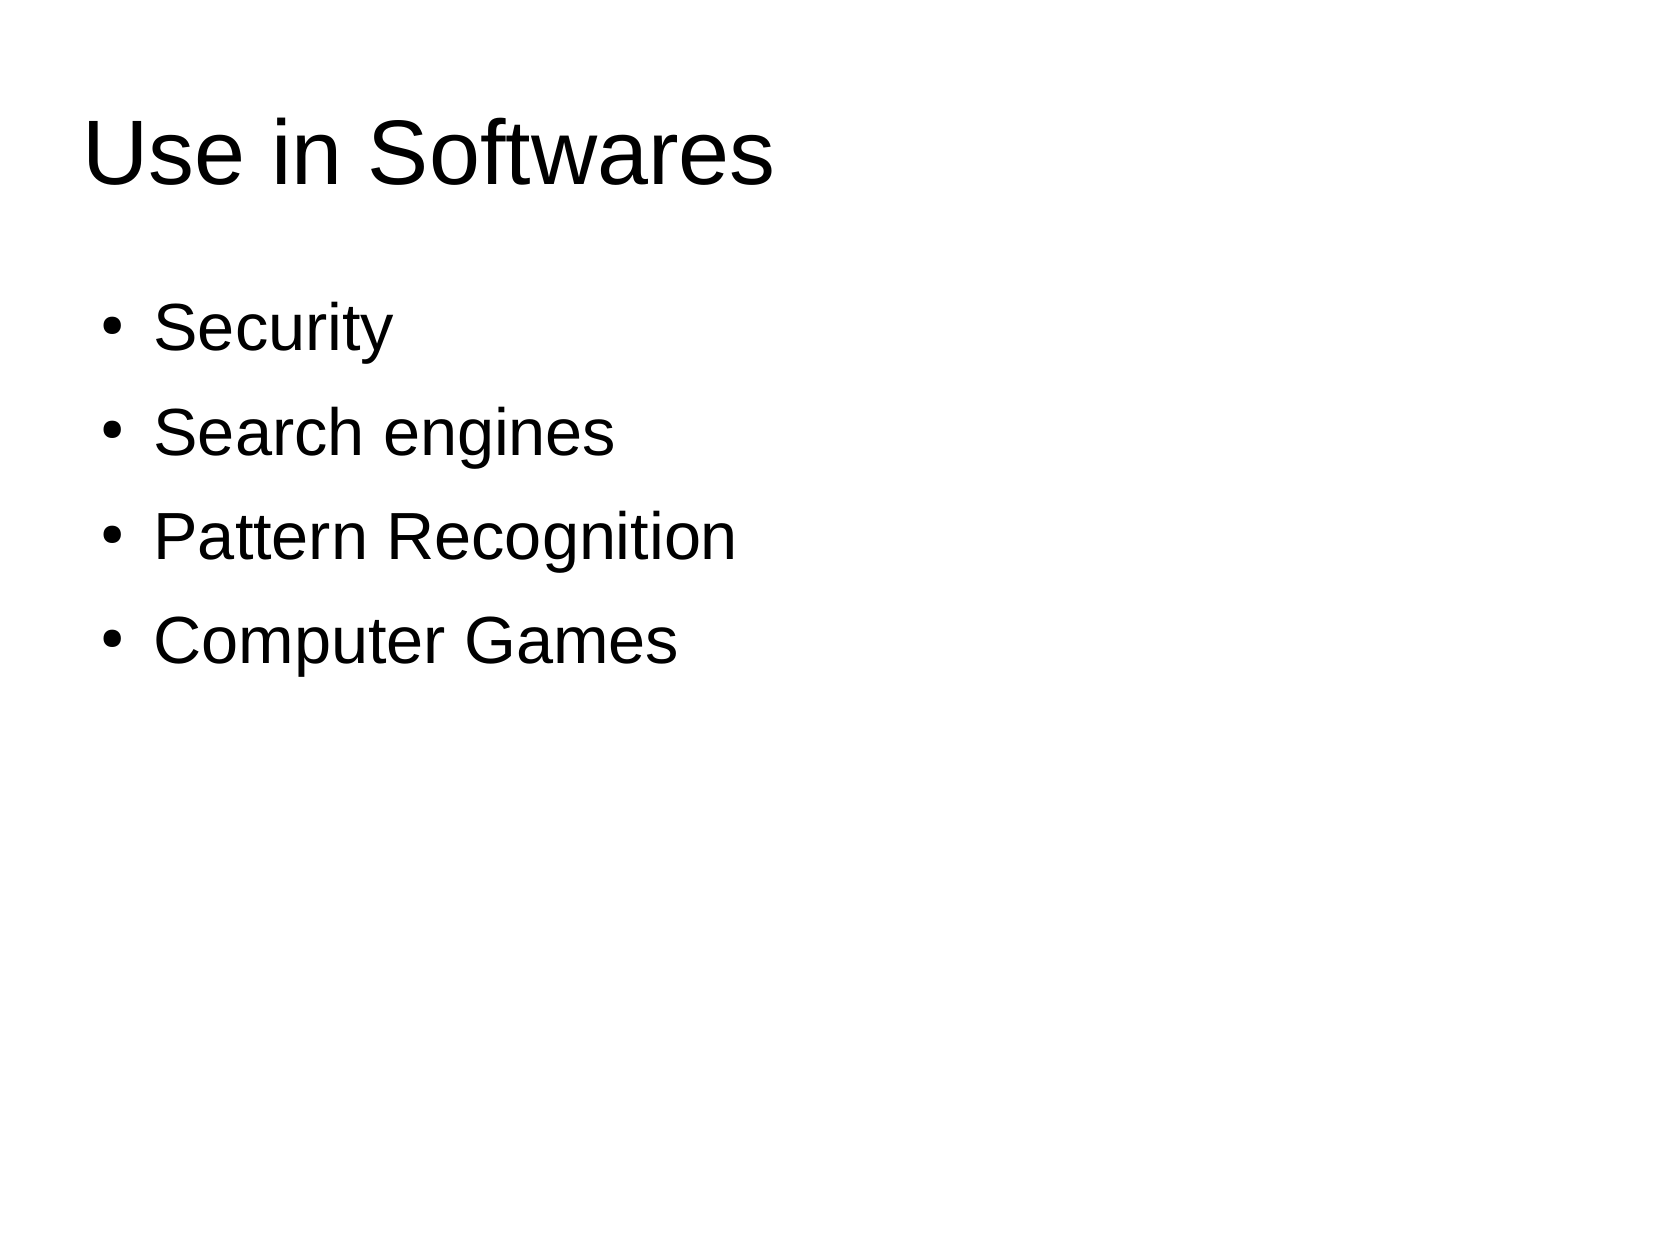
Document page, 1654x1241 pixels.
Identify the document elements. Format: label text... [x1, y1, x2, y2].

title Use in Softwares [82, 49, 1571, 257]
list Security Search engines Pattern Recognition Computer Games [82, 290, 1571, 1010]
